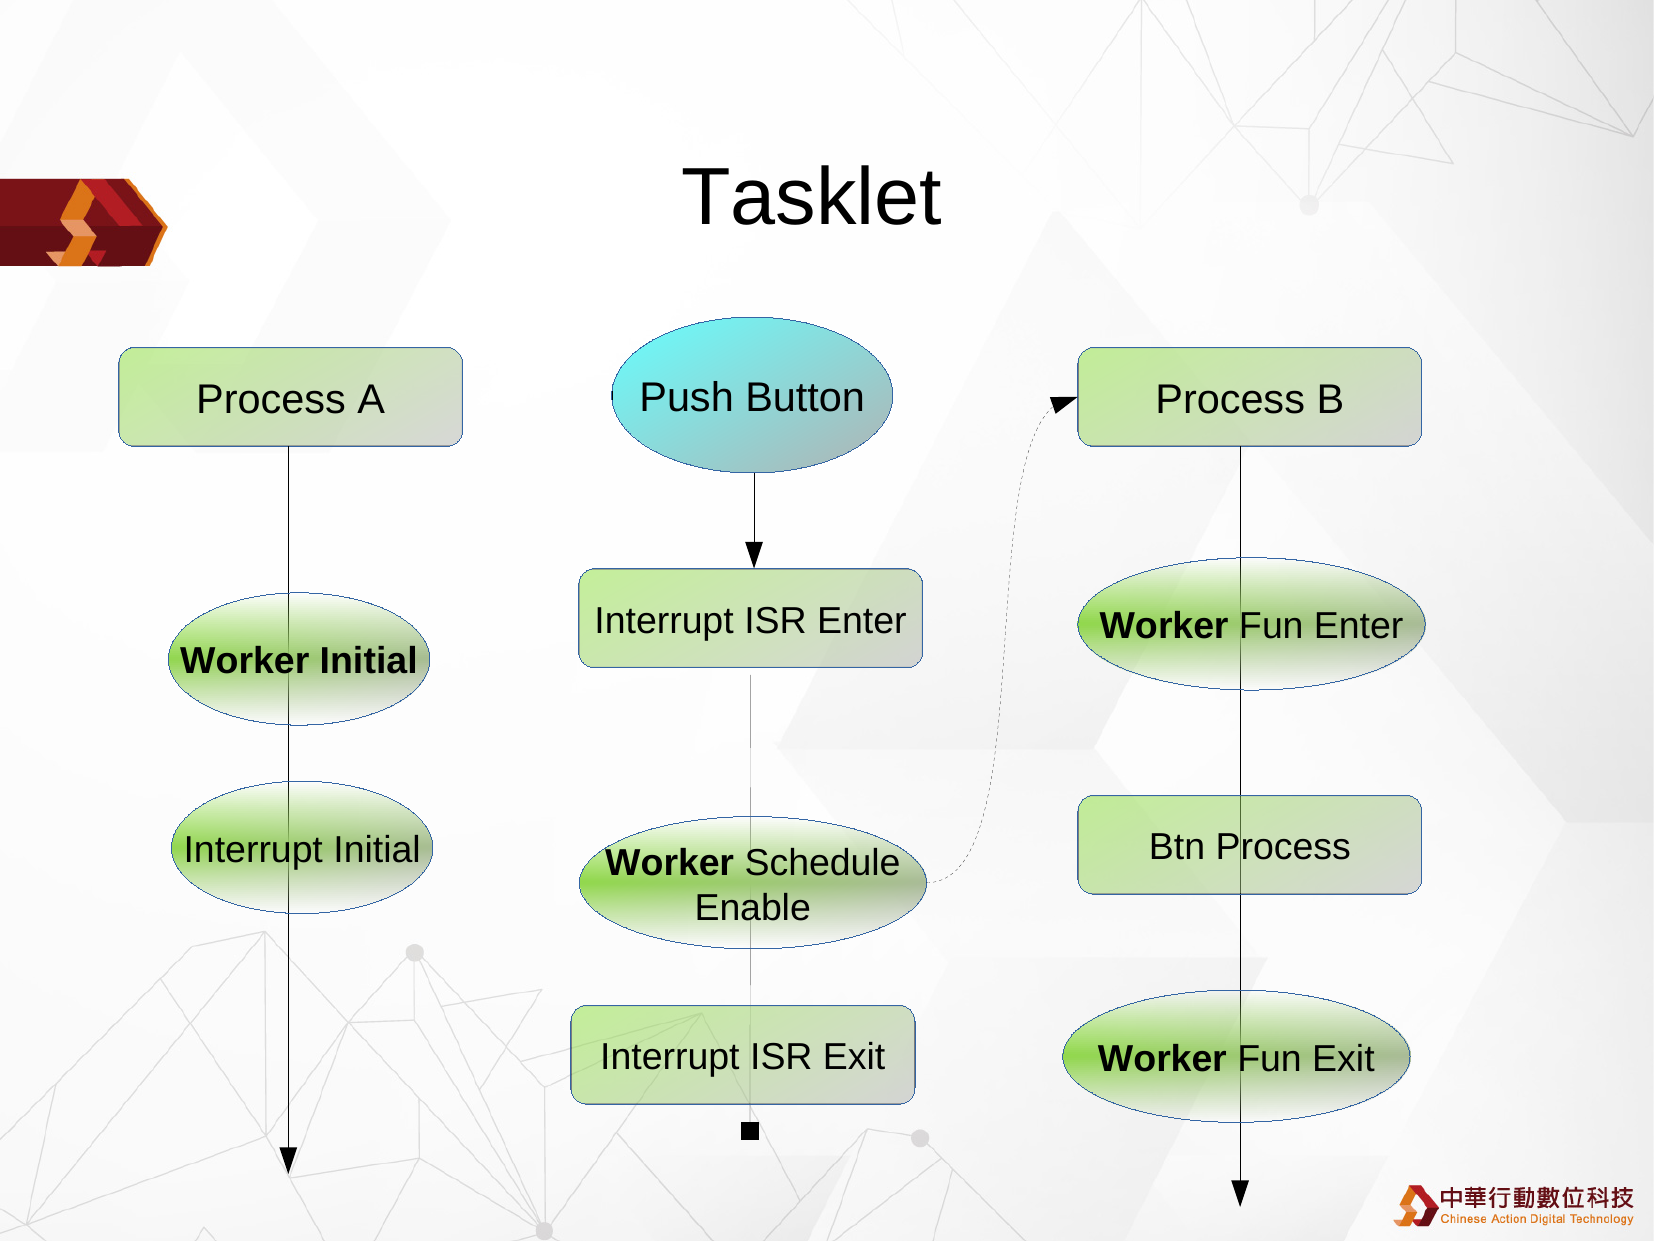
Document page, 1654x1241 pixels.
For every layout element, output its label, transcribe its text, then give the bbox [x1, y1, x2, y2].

text_box Worker Fun Exit [1062, 990, 1411, 1123]
text_box Interrupt ISR Exit [570, 1005, 916, 1105]
text_box Interrupt Initial [171, 781, 433, 914]
text_box Push Button [611, 317, 893, 473]
text_box Btn Process [1077, 795, 1422, 895]
text_box Process B [1077, 347, 1422, 447]
text_box Worker Fun Enter [1077, 557, 1426, 691]
text_box Interrupt ISR Enter [578, 568, 923, 668]
text_box Worker Initial [168, 592, 430, 726]
title Tasklet [118, 112, 1506, 281]
text_box Process A [118, 347, 463, 447]
picture [0, 0, 1654, 1241]
text_box Worker Schedule Enable [579, 816, 927, 949]
